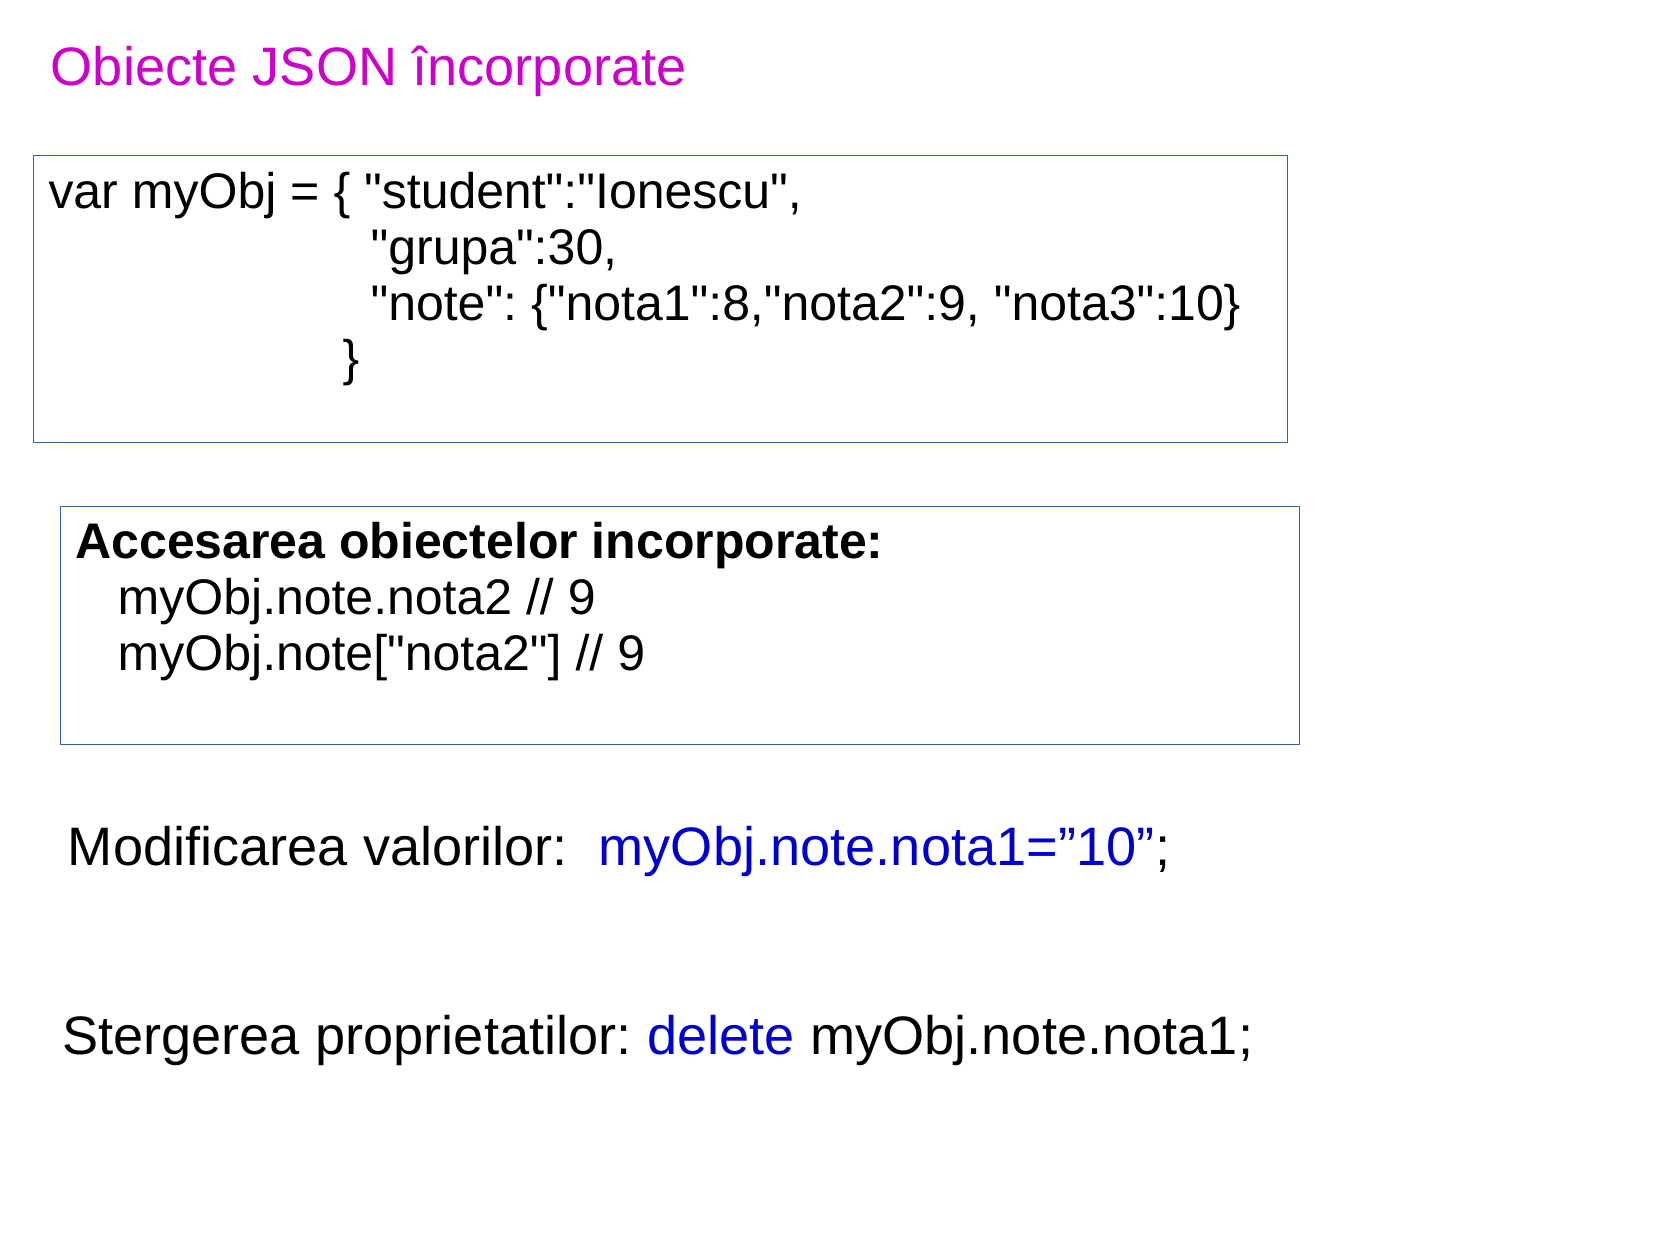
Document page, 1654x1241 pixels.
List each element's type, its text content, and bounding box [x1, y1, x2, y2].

text_box var myObj = { "student":"Ionescu", "grupa":30, "note": {"nota1":8,"nota2":9, "nota3":10} } [33, 155, 1288, 443]
text_box Stergerea proprietatilor: delete myObj.note.nota1; [47, 998, 1269, 1074]
text_box Modificarea valorilor: myObj.note.nota1=”10”; [53, 809, 1186, 885]
text_box Accesarea obiectelor incorporate: myObj.note.nota2 // 9 myObj.note["nota2"] // 9 [60, 506, 1300, 745]
text_box Obiecte JSON încorporate [35, 29, 733, 119]
